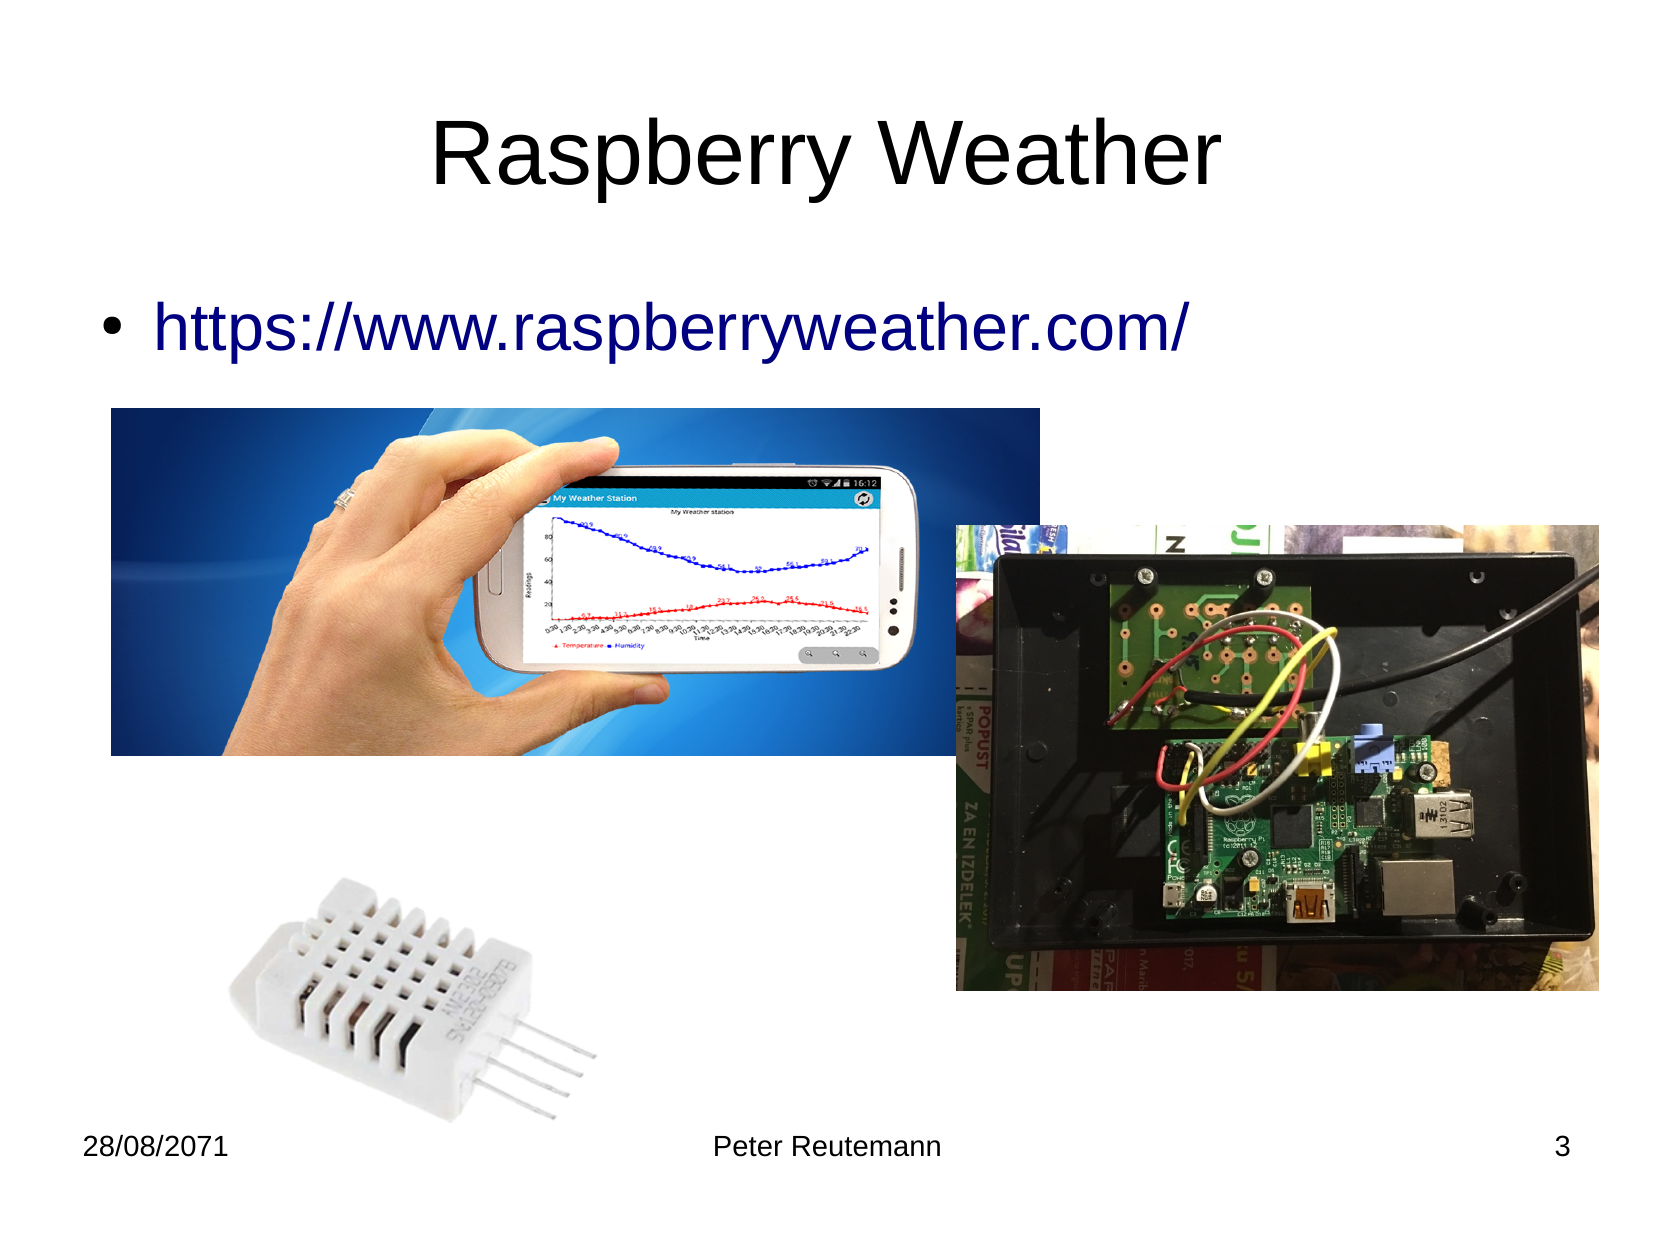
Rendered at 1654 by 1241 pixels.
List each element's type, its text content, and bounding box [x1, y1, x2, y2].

picture [212, 856, 615, 1140]
list https://www.raspberryweather.com/ [82, 290, 1571, 1010]
title Raspberry Weather [82, 49, 1571, 257]
picture [111, 408, 1599, 992]
